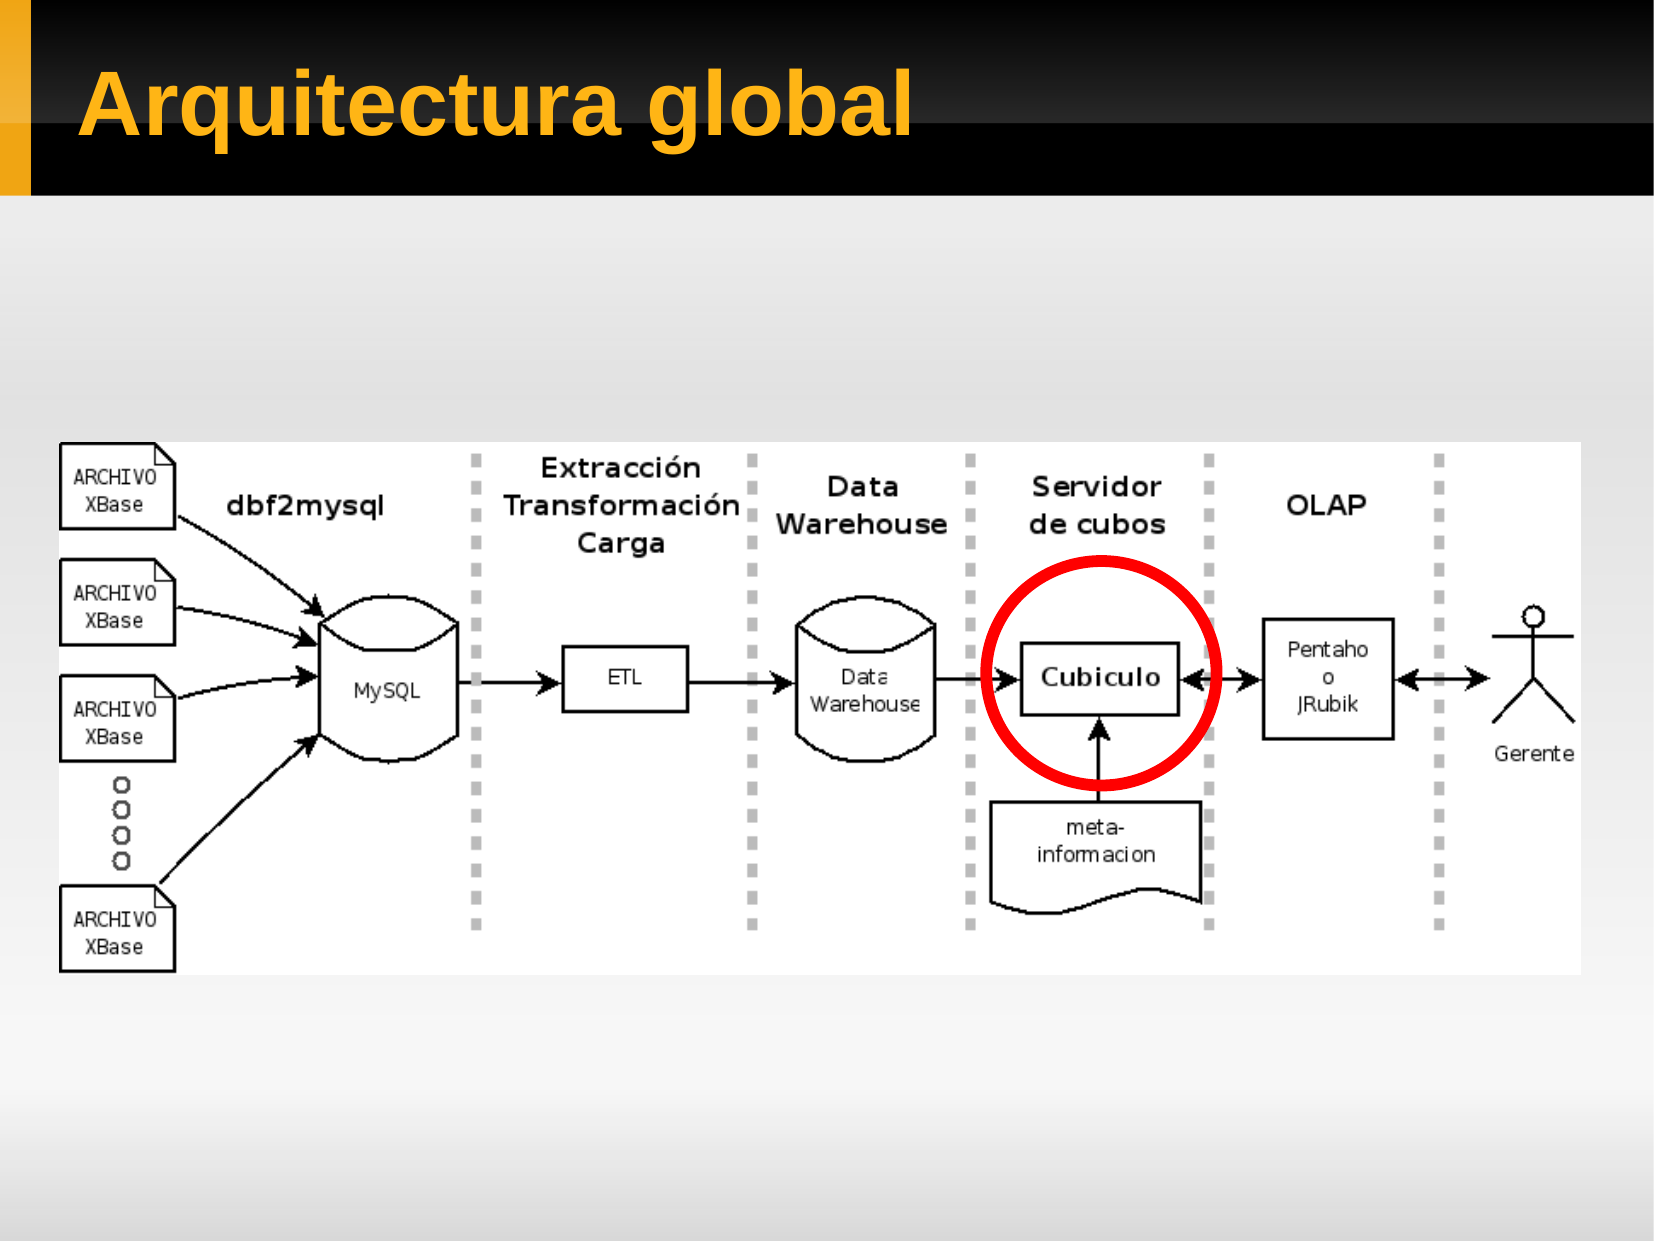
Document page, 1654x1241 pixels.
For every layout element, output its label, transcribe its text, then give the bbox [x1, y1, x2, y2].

picture [0, 0, 1654, 1241]
title Arquitectura global [76, 0, 1565, 208]
